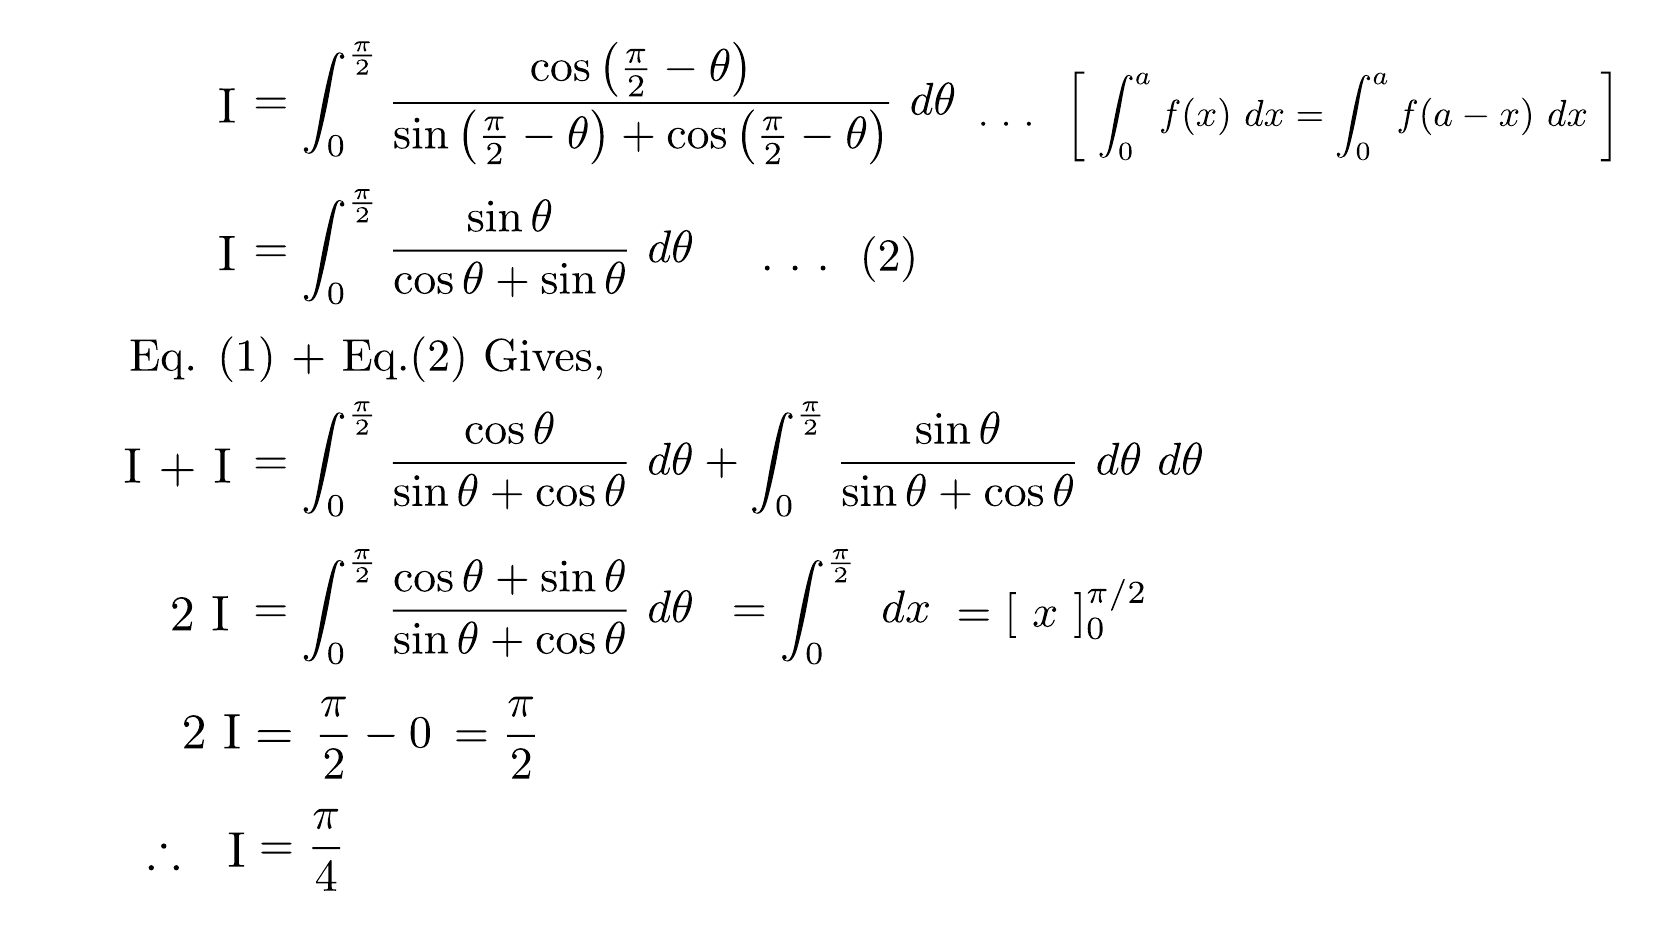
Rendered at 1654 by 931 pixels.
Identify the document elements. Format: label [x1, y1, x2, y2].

text_box [148, 832, 245, 871]
text_box [255, 549, 692, 665]
text_box [172, 596, 228, 631]
text_box [763, 236, 914, 282]
subtitle [59, 35, 1607, 898]
text_box [184, 714, 291, 749]
text_box [130, 336, 603, 383]
text_box [124, 448, 231, 487]
text_box [455, 696, 535, 779]
text_box [219, 236, 235, 271]
text_box [319, 696, 430, 779]
text_box [255, 41, 955, 165]
text_box [979, 71, 1611, 162]
text_box [958, 578, 1144, 640]
text_box [733, 549, 930, 665]
text_box [255, 401, 1202, 517]
text_box [219, 88, 235, 123]
text_box [255, 189, 693, 305]
text_box [260, 808, 341, 891]
